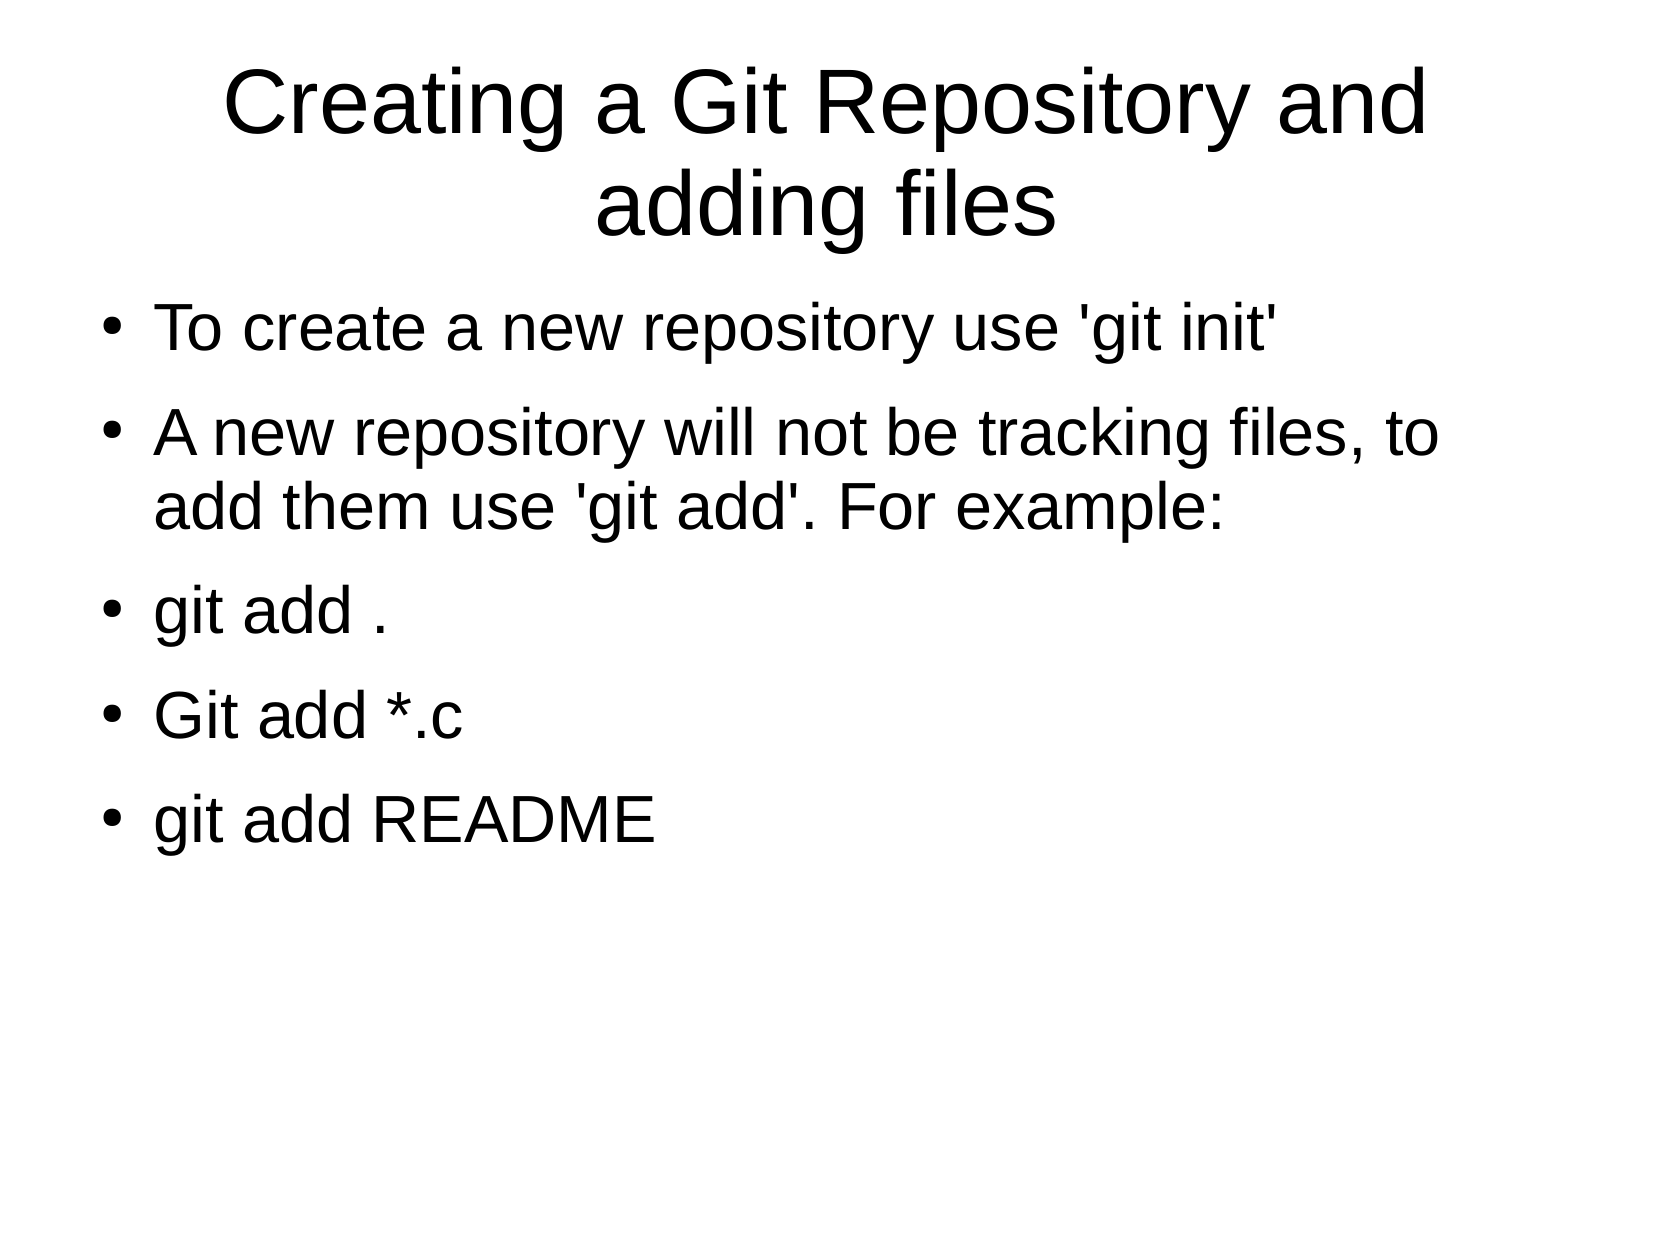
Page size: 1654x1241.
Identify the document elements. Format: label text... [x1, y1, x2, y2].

title Creating a Git Repository and adding files [82, 49, 1571, 257]
list To create a new repository use 'git init' A new repository will not be tracking files, to add them use 'git add'. For example: git add . Git add *.c git add README [82, 290, 1571, 1010]
